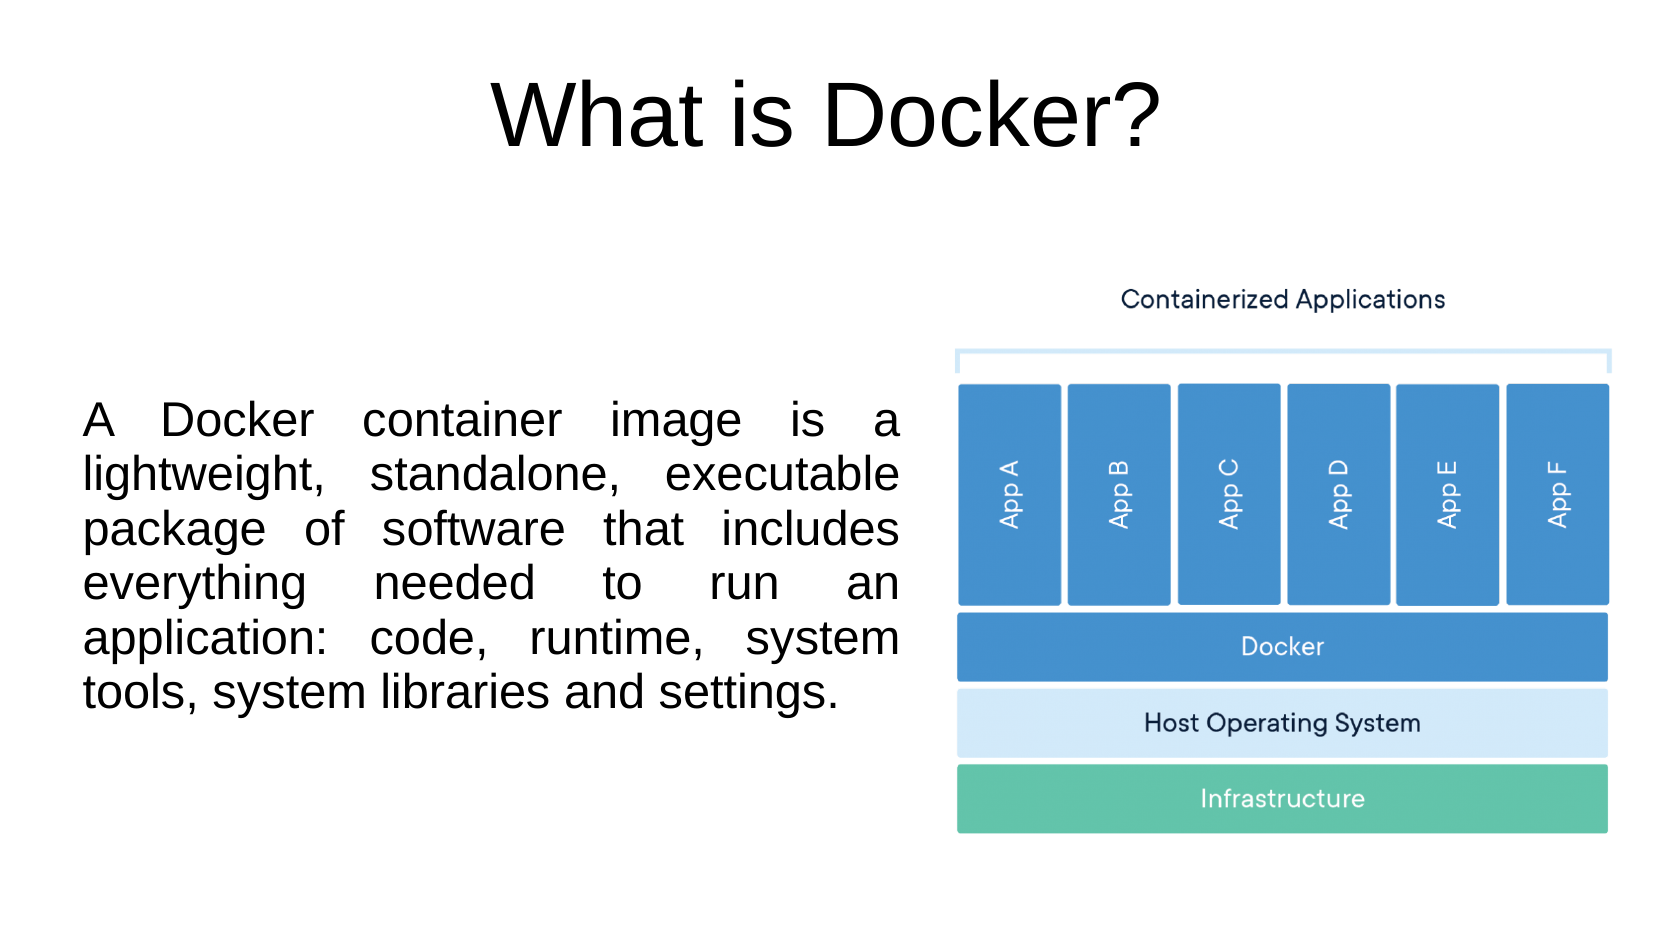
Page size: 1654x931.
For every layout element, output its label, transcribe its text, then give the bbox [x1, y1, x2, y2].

title What is Docker? [82, 63, 1571, 167]
picture [870, 200, 1654, 916]
list A Docker container image is a lightweight, standalone, executable package of software that includes everything needed to run an application: code, runtime, system tools, system libraries and settings. [82, 240, 870, 721]
